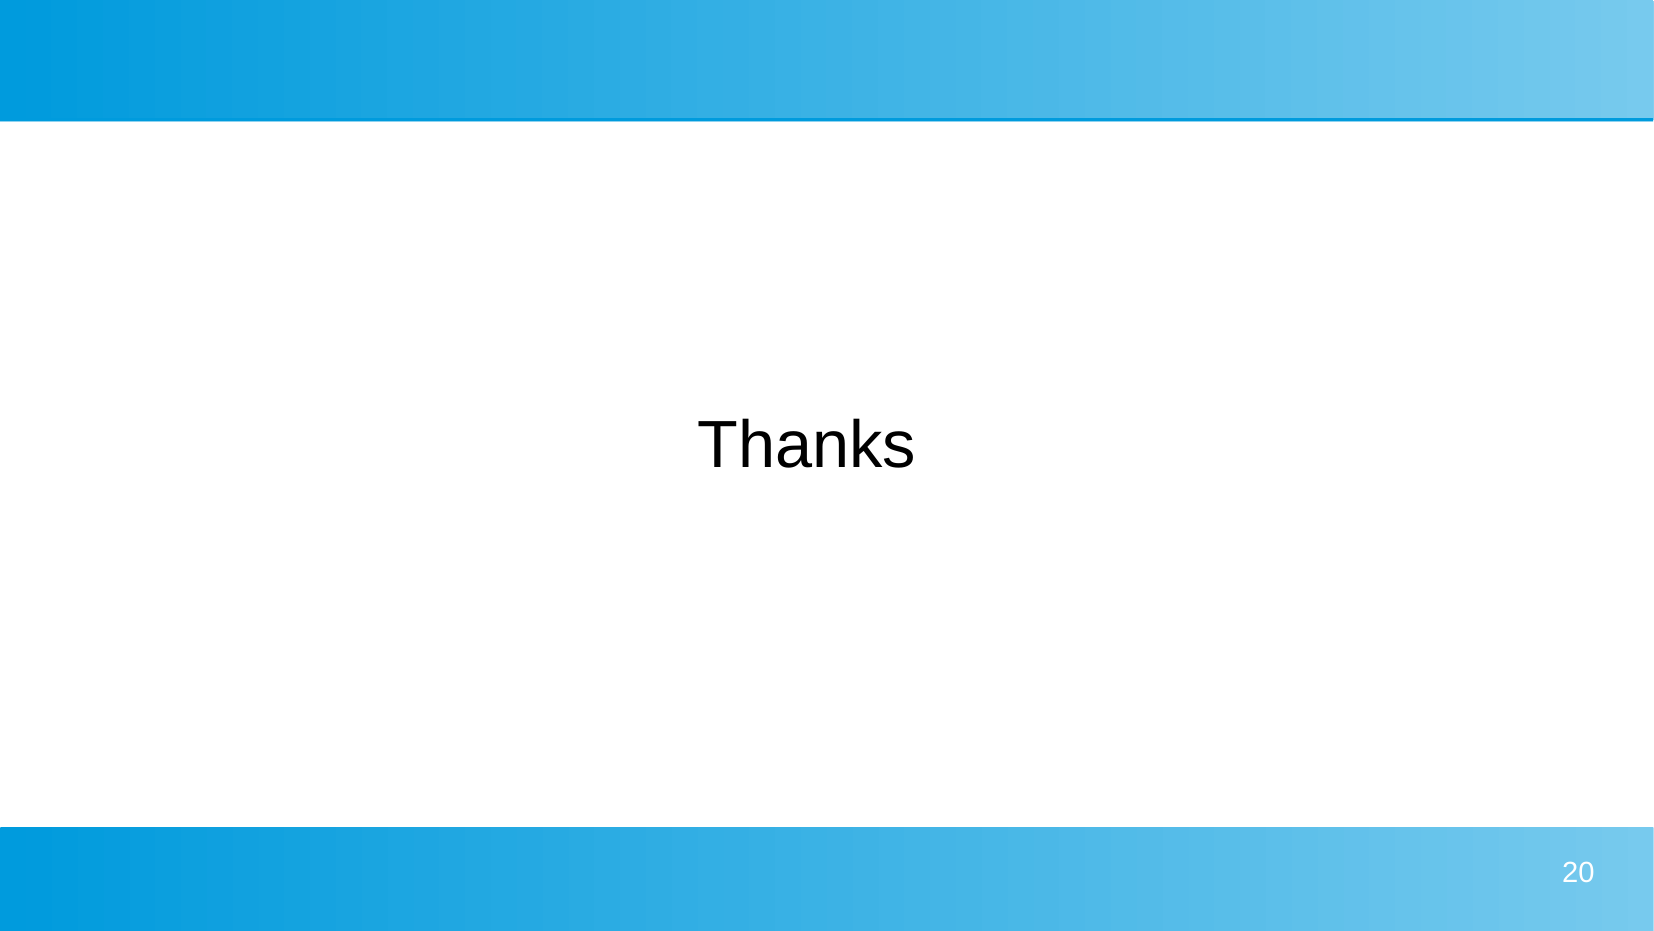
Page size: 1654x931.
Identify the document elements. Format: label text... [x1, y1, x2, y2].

subtitle Thanks [39, 262, 1576, 627]
